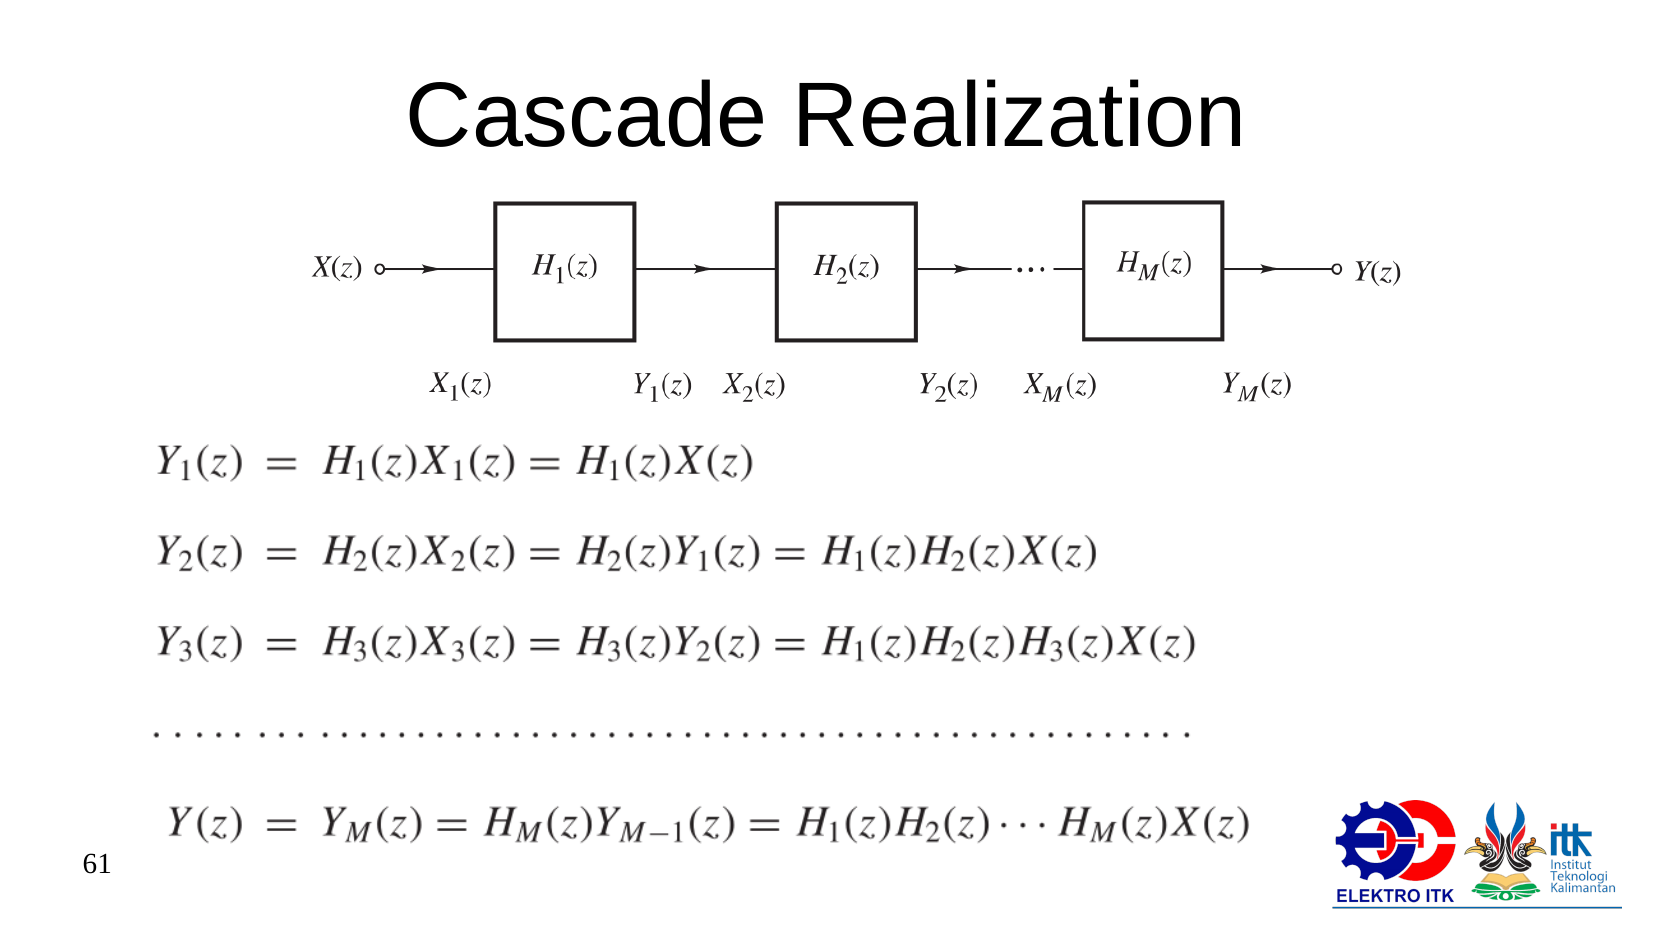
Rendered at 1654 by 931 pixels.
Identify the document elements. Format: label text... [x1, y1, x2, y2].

picture [150, 433, 1258, 863]
picture [1332, 800, 1622, 918]
picture [300, 196, 1407, 417]
title Cascade Realization [82, 37, 1571, 193]
